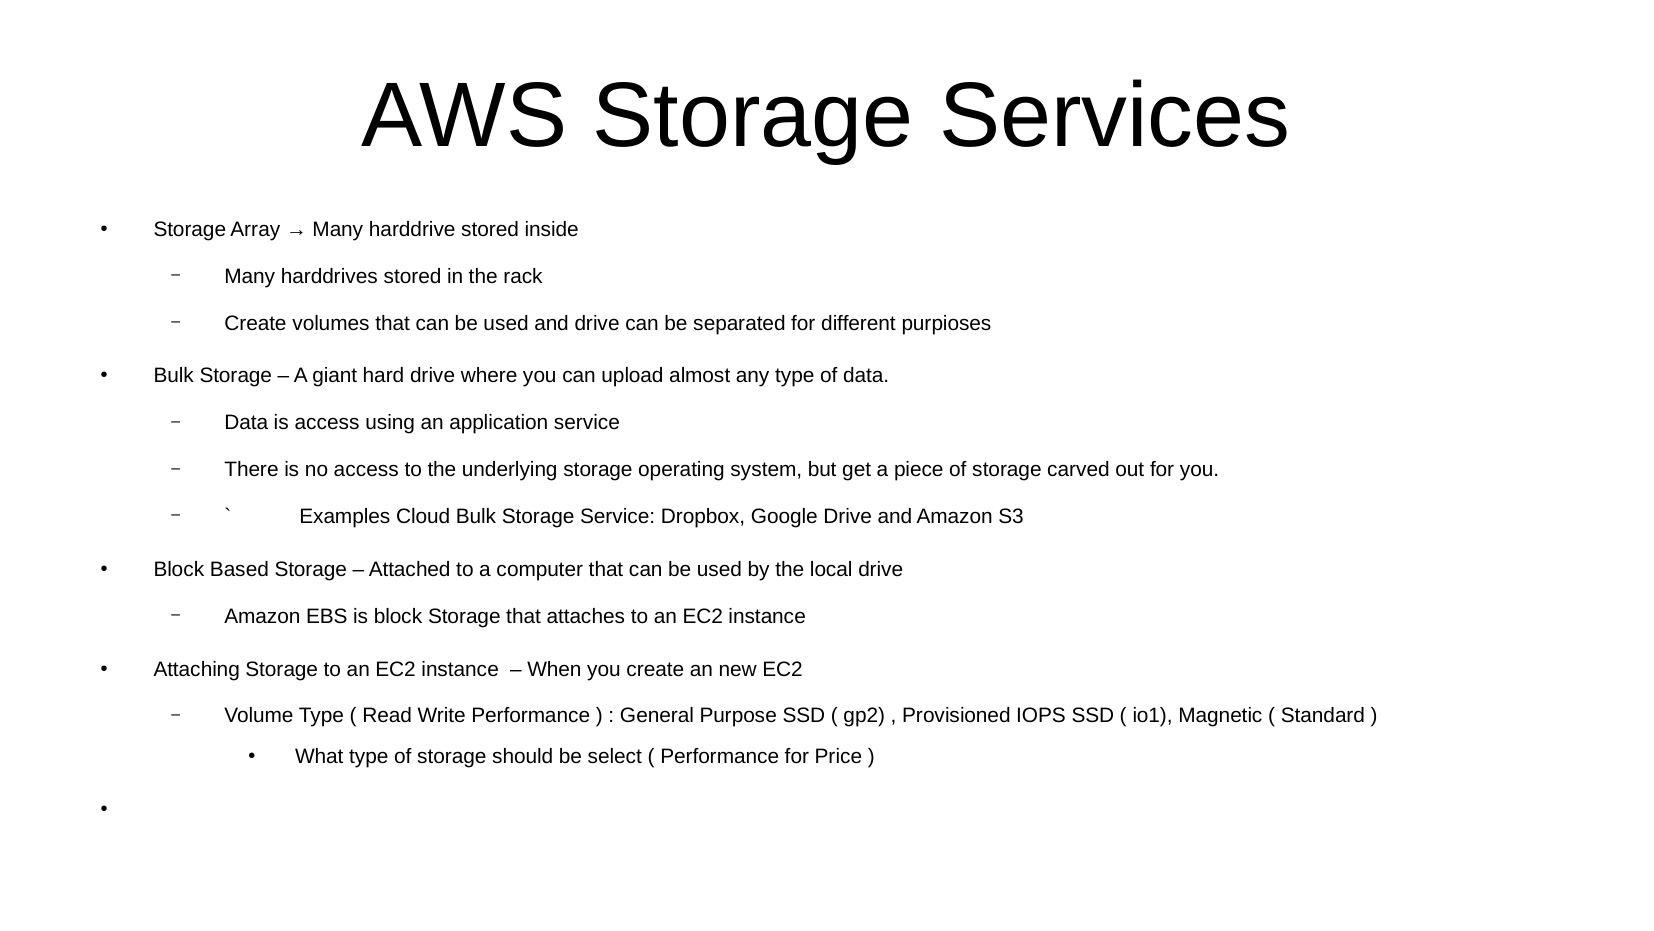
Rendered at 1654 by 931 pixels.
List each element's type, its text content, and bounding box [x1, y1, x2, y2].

list Storage Array → Many harddrive stored inside Many harddrives stored in the rack Create volumes that can be used and drive can be separated for different purpioses Bulk Storage – A giant hard drive where you can upload almost any type of data. Data is access using an application service There is no access to the underlying storage operating system, but get a piece of storage carved out for you. ` Examples Cloud Bulk Storage Service: Dropbox, Google Drive and Amazon S3 Block Based Storage – Attached to a computer that can be used by the local drive Amazon EBS is block Storage that attaches to an EC2 instance Attaching Storage to an EC2 instance – When you create an new EC2 Volume Type ( Read Write Performance ) : General Purpose SSD ( gp2) , Provisioned IOPS SSD ( io1), Magnetic ( Standard ) What type of storage should be select ( Performance for Price ) [82, 217, 1621, 901]
title AWS Storage Services [82, 37, 1571, 193]
